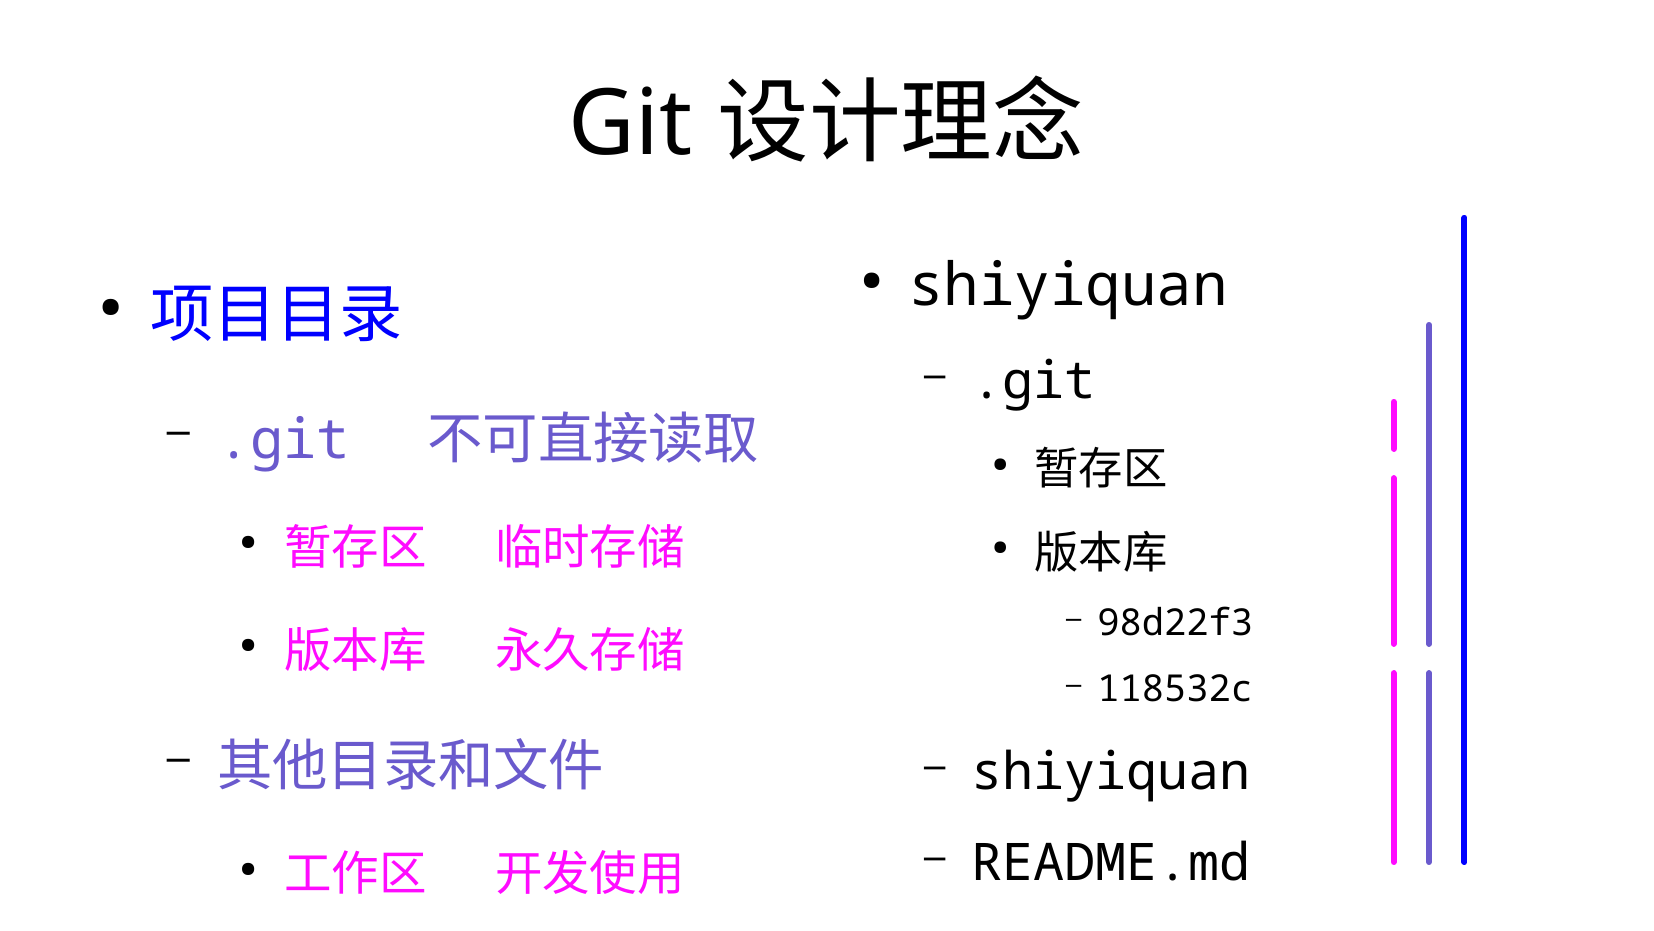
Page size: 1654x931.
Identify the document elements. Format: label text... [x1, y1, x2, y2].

list 项目目录 .git 不可直接读取 暂存区 临时存储 版本库 永久存储 其他目录和文件 工作区 开发使用 [82, 217, 809, 910]
title Git设计理念 [82, 37, 1571, 193]
list shiyiquan .git 暂存区 版本库 98d22f3 118532c shiyiquan README.md [845, 217, 1572, 898]
